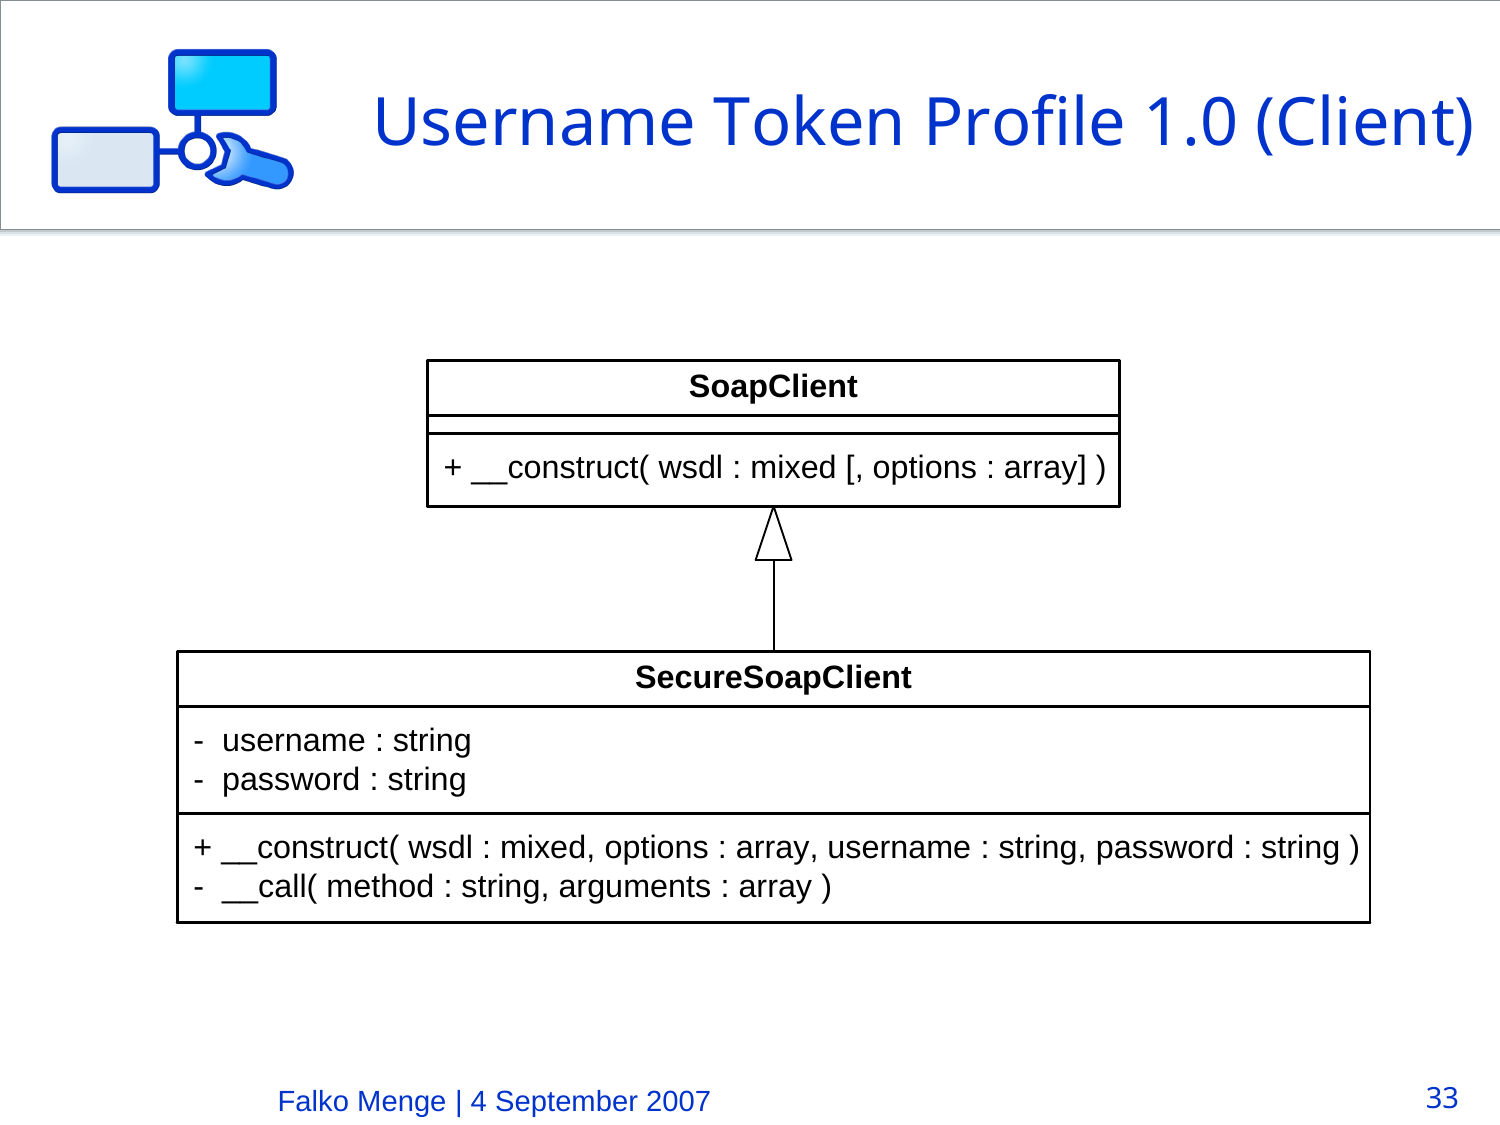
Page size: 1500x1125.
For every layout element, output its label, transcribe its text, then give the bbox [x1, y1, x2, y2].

picture [171, 354, 1377, 929]
title Username Token Profile 1.0 (Client) [372, 19, 1500, 221]
picture [0, 230, 1500, 236]
picture [8, 19, 310, 224]
